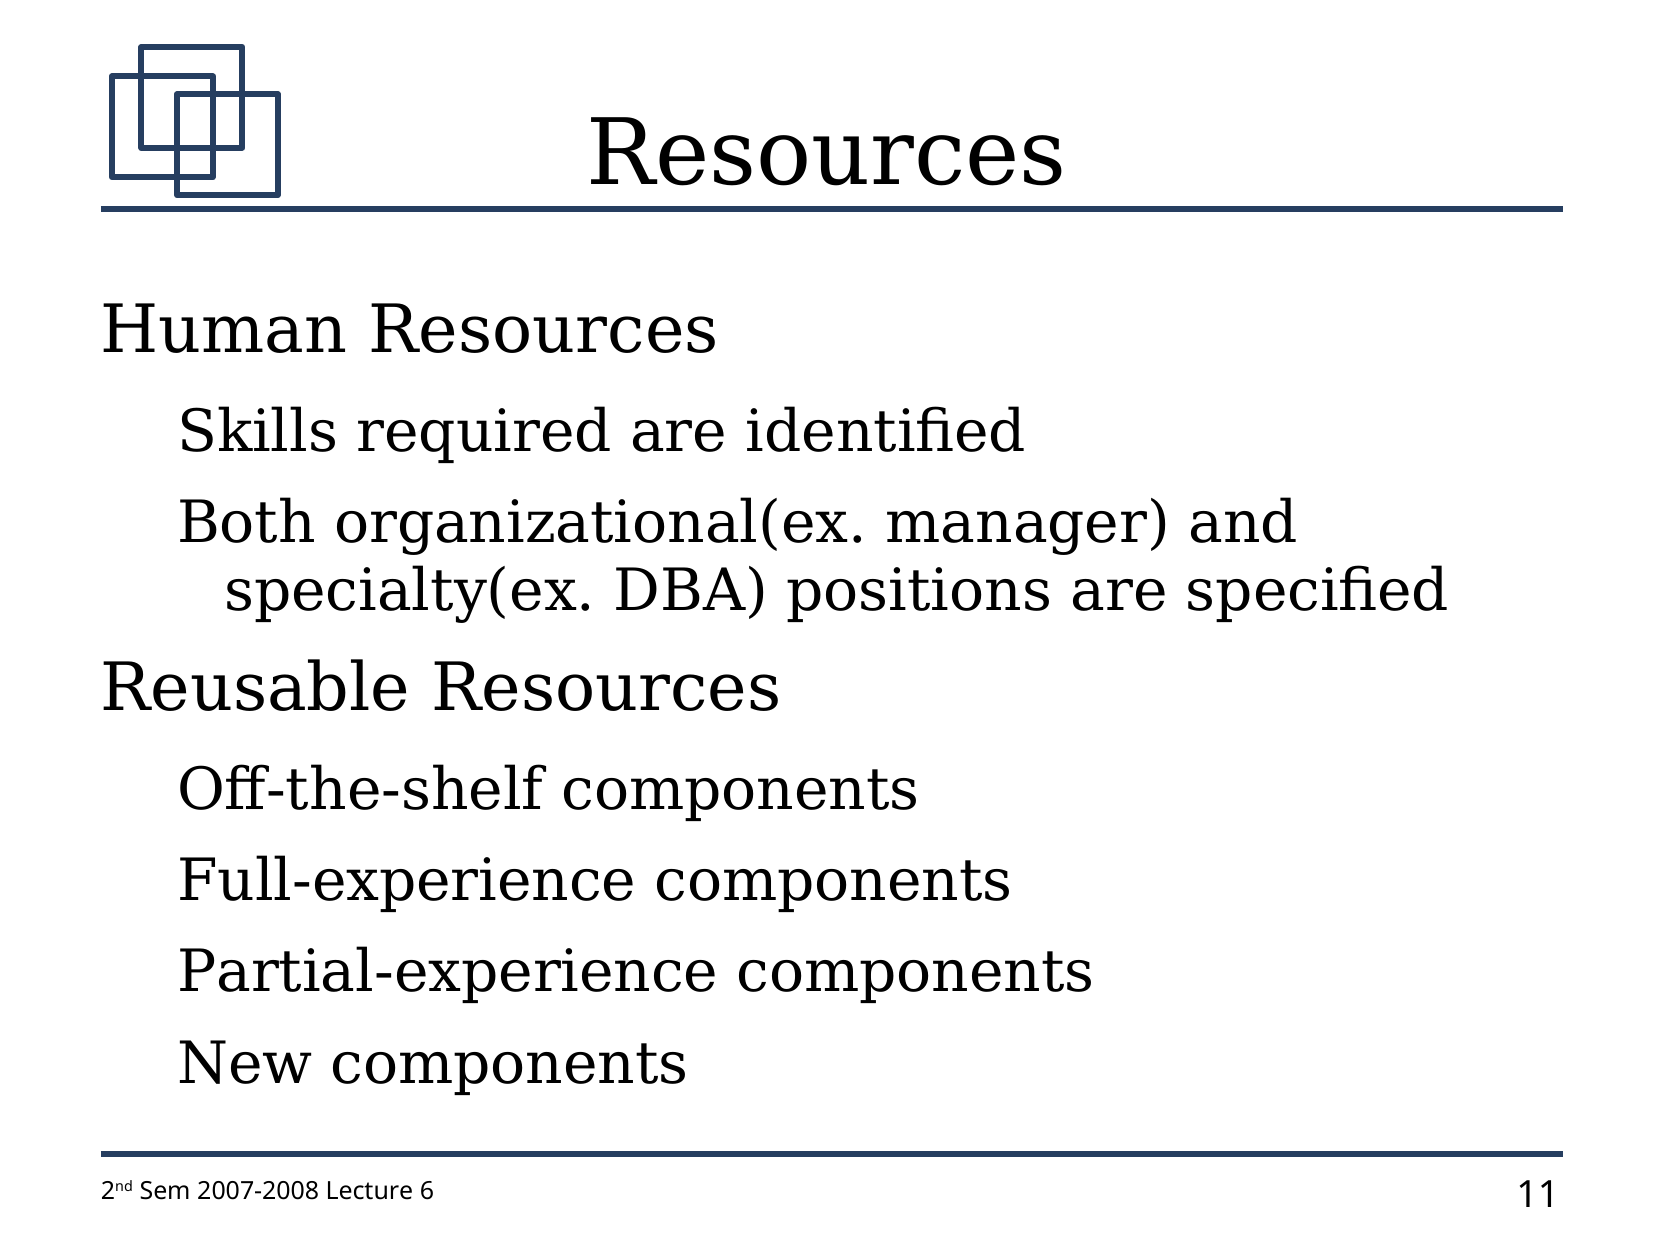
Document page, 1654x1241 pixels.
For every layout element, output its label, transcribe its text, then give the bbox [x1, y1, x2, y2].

list Human Resources Skills required are identified Both organizational(ex. manager) and specialty(ex. DBA) positions are specified Reusable Resources Off-the-shelf components Full-experience components Partial-experience components New components [82, 290, 1571, 1109]
title Resources [82, 49, 1571, 257]
